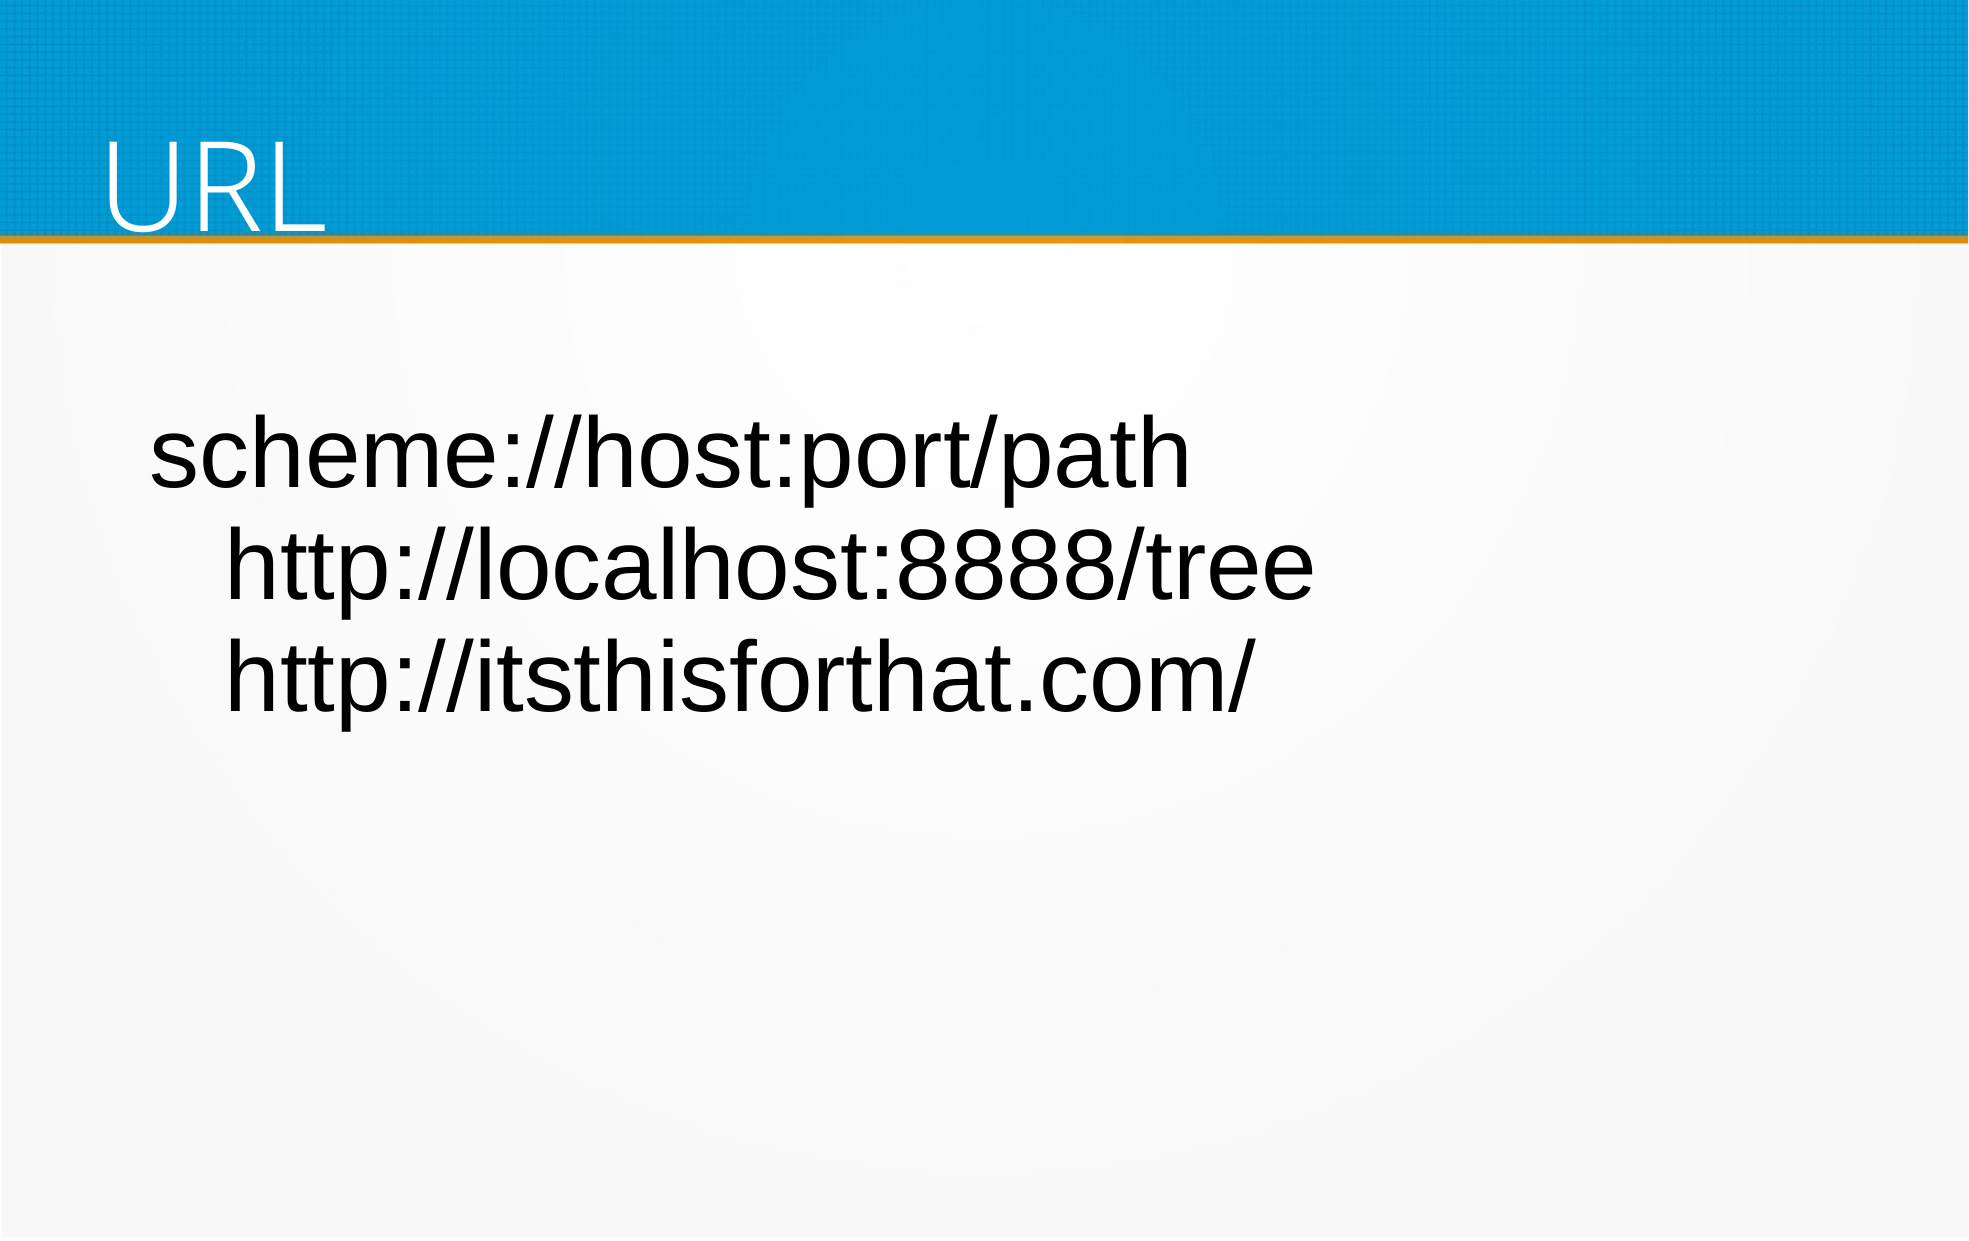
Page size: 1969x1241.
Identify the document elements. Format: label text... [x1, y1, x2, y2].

text_box scheme://host:port/path http://localhost:8888/tree http://itsthisforthat.com/ [135, 390, 1801, 741]
picture [0, 233, 1969, 1241]
title URL [98, 49, 1870, 257]
